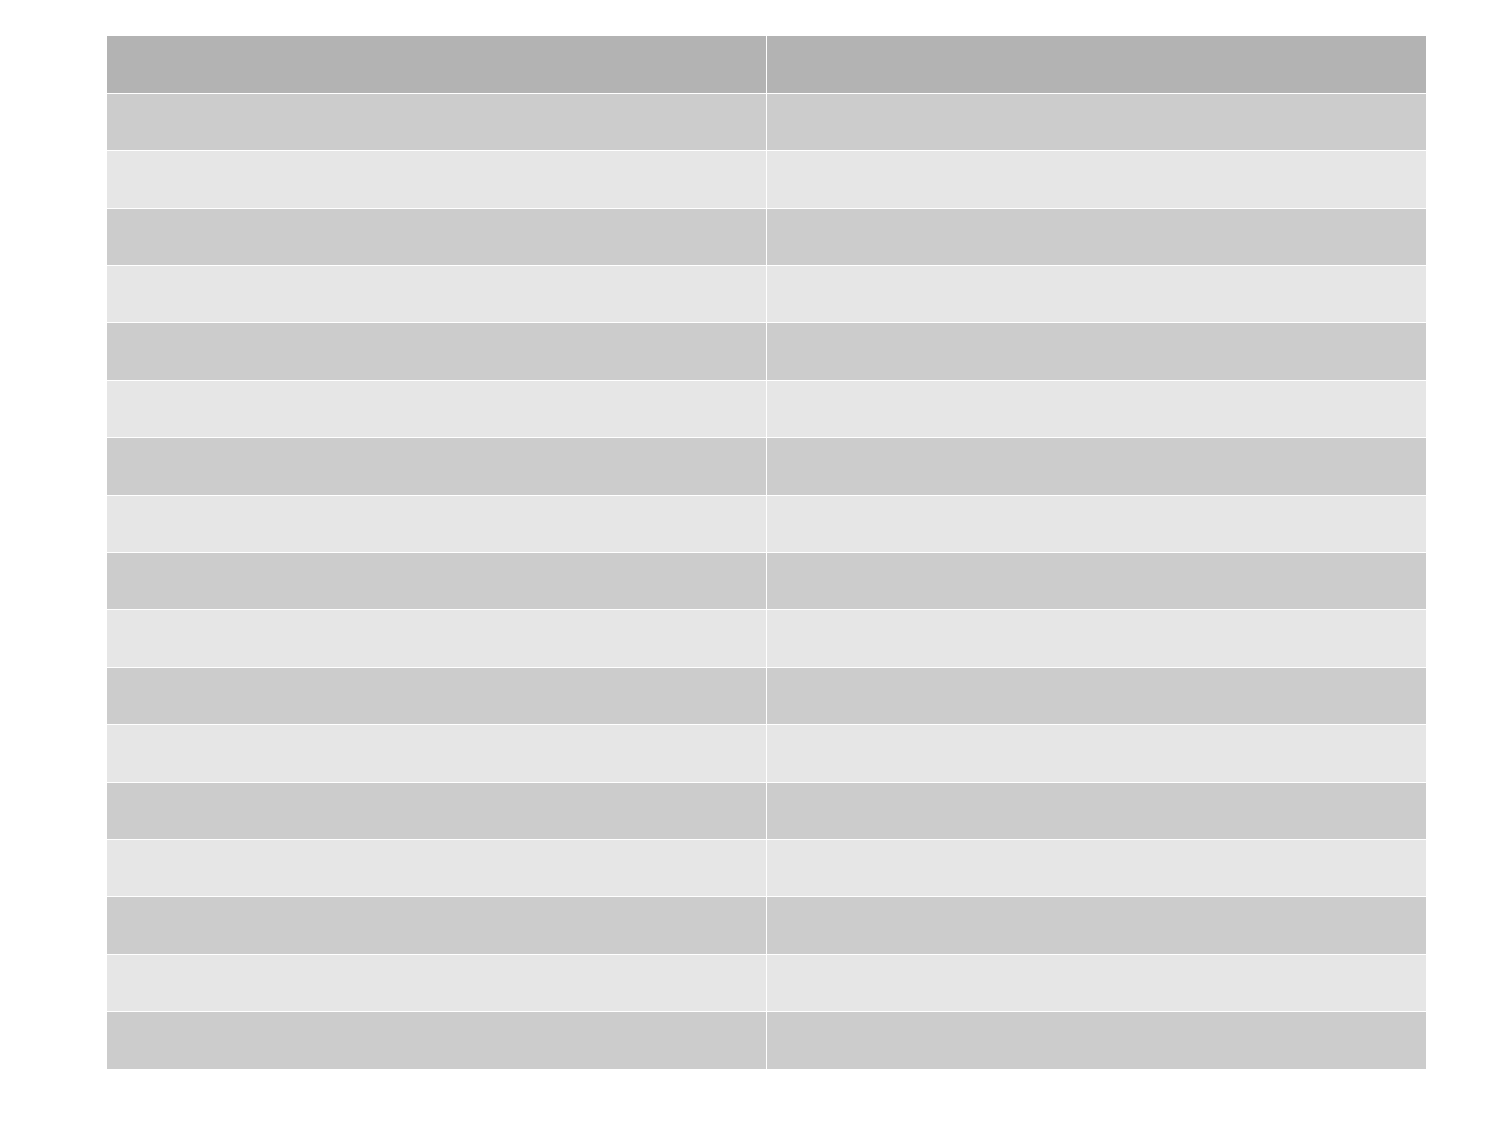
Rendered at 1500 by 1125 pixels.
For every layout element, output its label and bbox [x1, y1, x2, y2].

table_cell [107, 668, 766, 724]
table_cell [107, 209, 766, 265]
table_cell [107, 151, 766, 208]
table_cell [767, 668, 1426, 724]
table_cell [107, 323, 766, 380]
table_cell [767, 496, 1426, 552]
table_cell [107, 553, 766, 609]
table_header [107, 36, 766, 93]
table_header [767, 36, 1426, 93]
table_cell [767, 151, 1426, 208]
table_cell [767, 897, 1426, 954]
table_cell [107, 840, 766, 896]
table_cell [107, 725, 766, 782]
table_cell [767, 209, 1426, 265]
table_cell [107, 610, 766, 667]
table_cell [767, 1012, 1426, 1069]
table_cell [107, 94, 766, 150]
table_cell [107, 1012, 766, 1069]
table_cell [107, 783, 766, 839]
table_cell [767, 840, 1426, 896]
table_cell [767, 94, 1426, 150]
table_cell [107, 897, 766, 954]
table_cell [767, 610, 1426, 667]
table_cell [767, 438, 1426, 495]
table_cell [767, 381, 1426, 437]
table_cell [107, 955, 766, 1011]
table_cell [767, 266, 1426, 322]
table_cell [107, 496, 766, 552]
table_cell [107, 266, 766, 322]
table_cell [767, 783, 1426, 839]
table_cell [767, 725, 1426, 782]
table_cell [107, 381, 766, 437]
table_cell [107, 438, 766, 495]
table_cell [767, 323, 1426, 380]
table_cell [767, 955, 1426, 1011]
table_cell [767, 553, 1426, 609]
